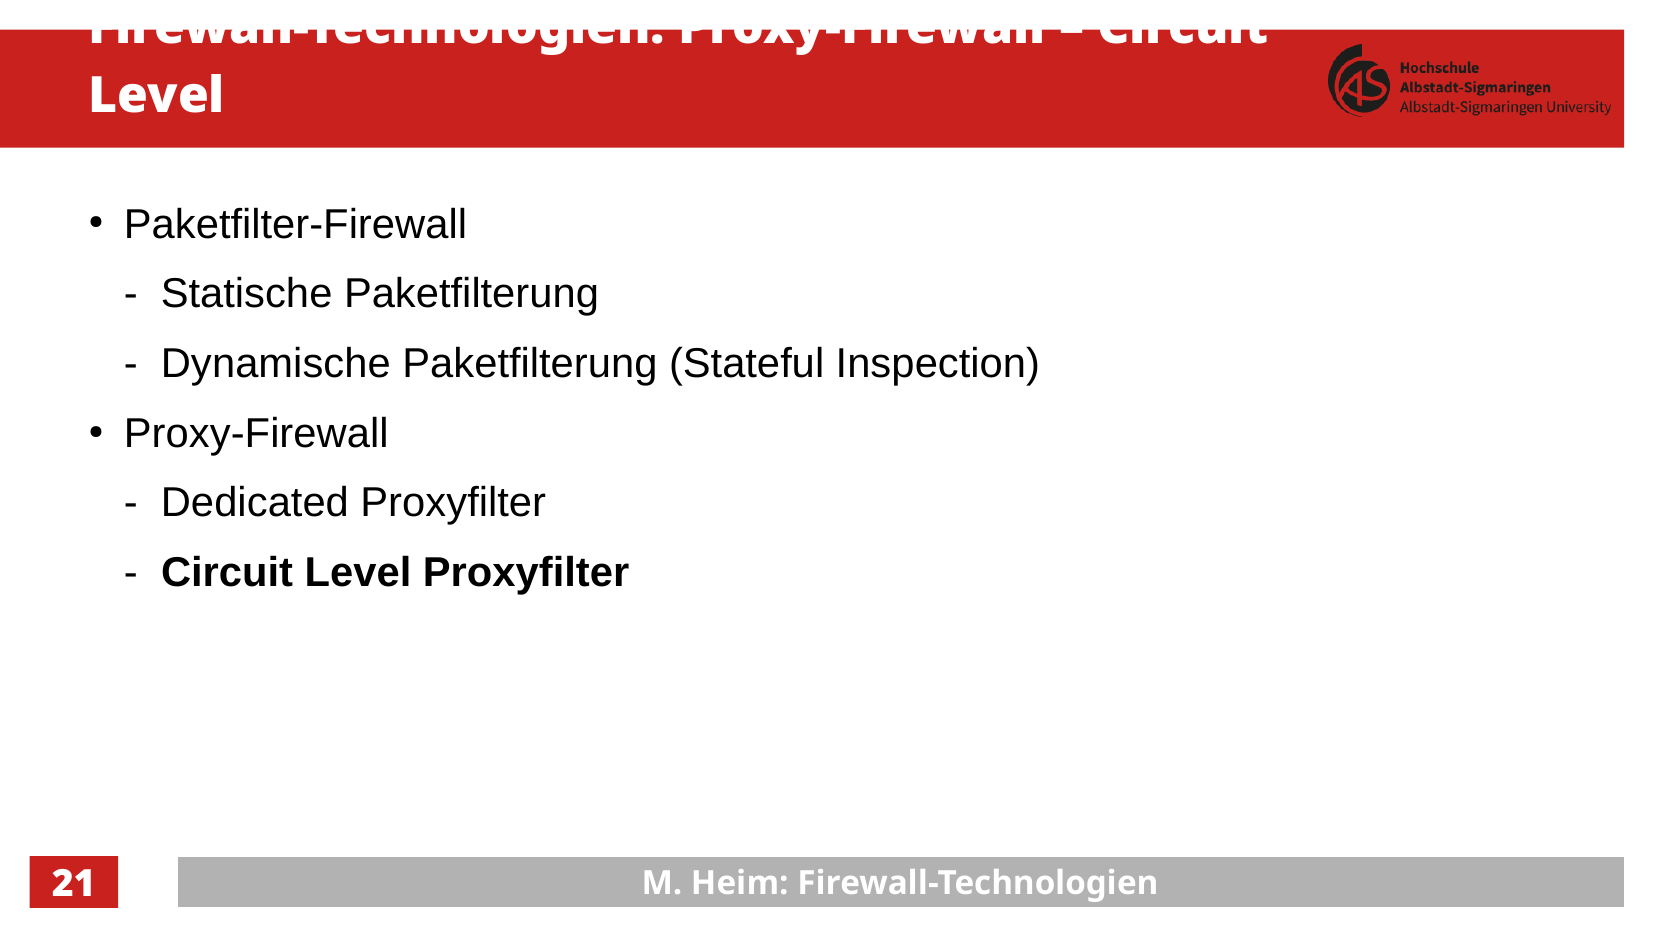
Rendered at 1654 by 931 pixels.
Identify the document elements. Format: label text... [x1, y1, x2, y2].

title Firewall-Technologien: Proxy-Firewall – Circuit Level [88, 53, 1359, 128]
picture [1328, 0, 1611, 162]
list Paketfilter-Firewall - Statische Paketfilterung - Dynamische Paketfilterung (Stateful Inspection) Proxy-Firewall - Dedicated Proxyfilter - Circuit Level Proxyfilter [88, 177, 1565, 798]
